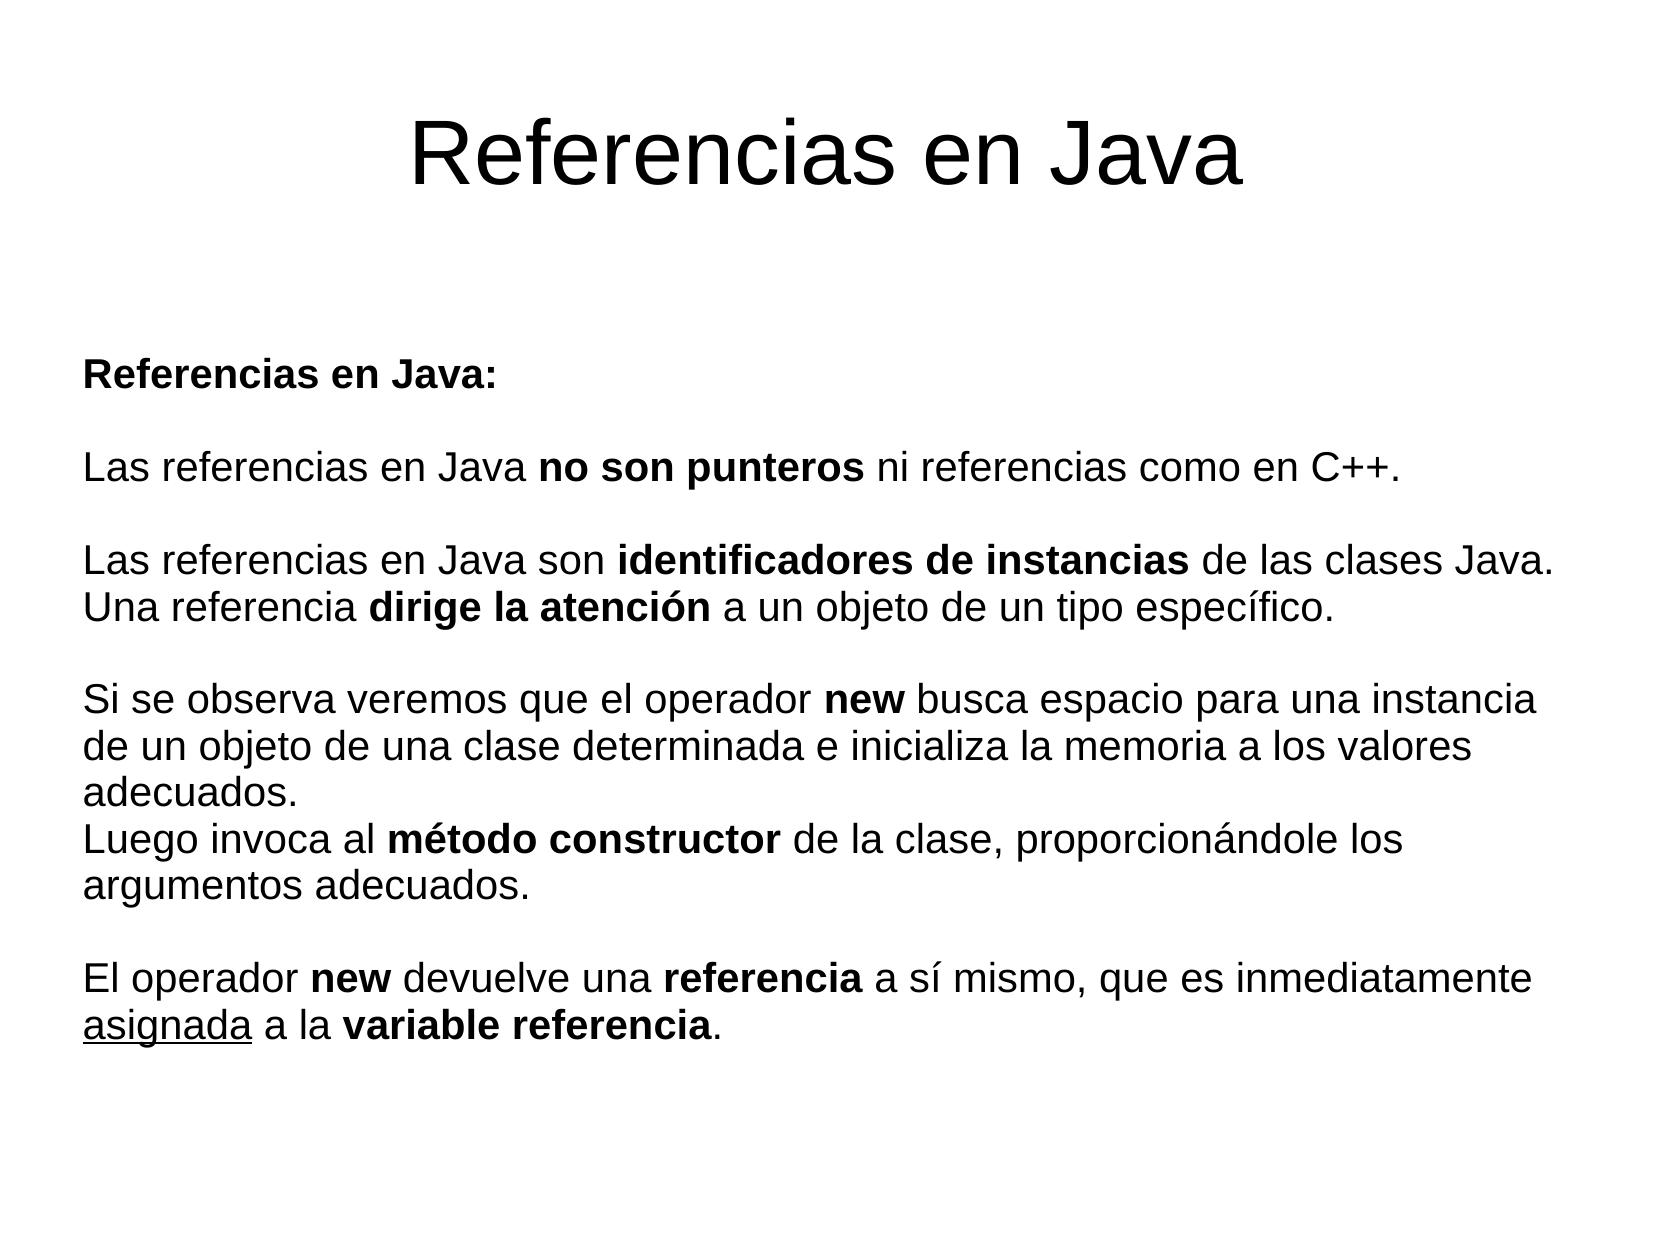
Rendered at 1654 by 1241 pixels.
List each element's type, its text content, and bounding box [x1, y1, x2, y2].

subtitle Referencias en Java: Las referencias en Java no son punteros ni referencias como en C++. Las referencias en Java son identificadores de instancias de las clases Java. Una referencia dirige la atención a un objeto de un tipo específico. Si se observa veremos que el operador new busca espacio para una instancia de un objeto de una clase determinada e inicializa la memoria a los valores adecuados. Luego invoca al método constructor de la clase, proporcionándole los argumentos adecuados. El operador new devuelve una referencia a sí mismo, que es inmediatamente asignada a la variable referencia. [82, 290, 1571, 1109]
title Referencias en Java [82, 49, 1571, 257]
